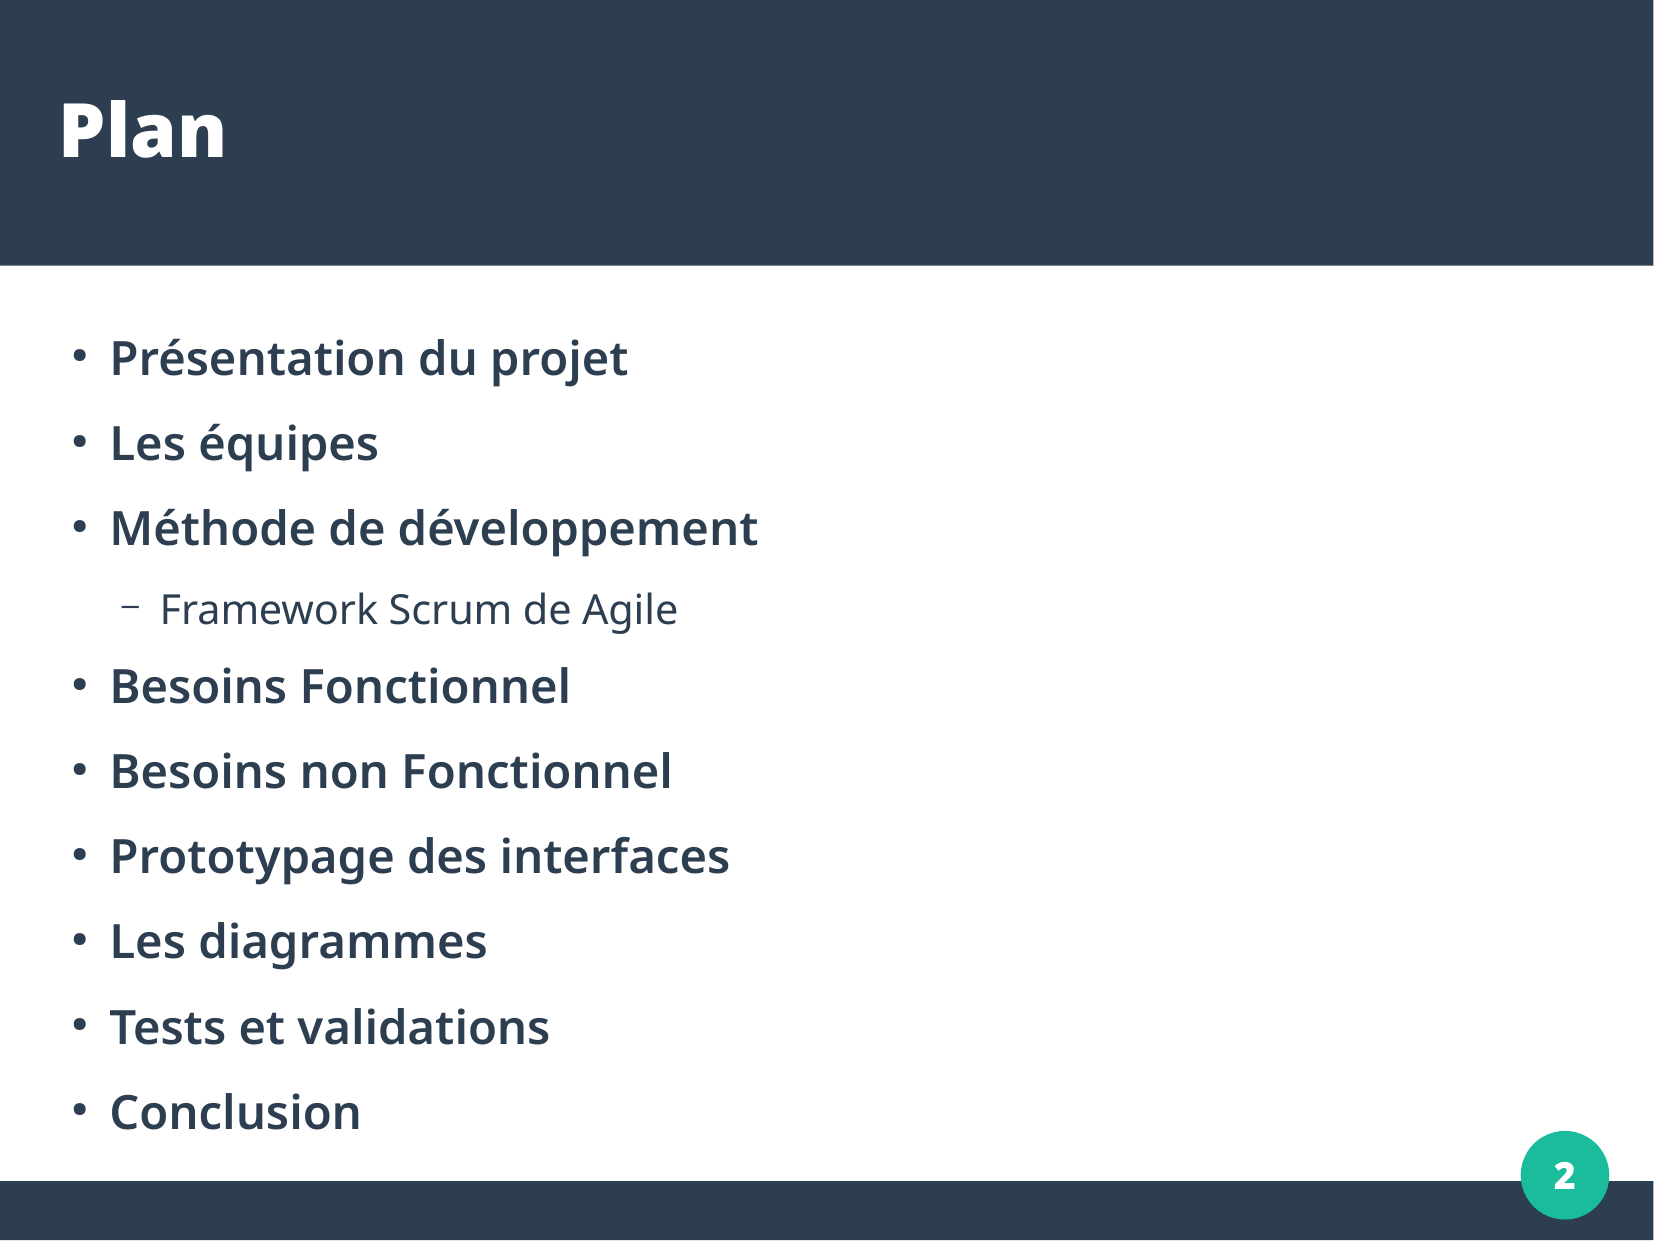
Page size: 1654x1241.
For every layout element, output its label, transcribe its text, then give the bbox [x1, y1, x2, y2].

title Plan [59, 49, 1595, 207]
list Présentation du projet Les équipes Méthode de développement Framework Scrum de Agile Besoins Fonctionnel Besoins non Fonctionnel Prototypage des interfaces Les diagrammes Tests et validations Conclusion [59, 324, 1595, 1152]
